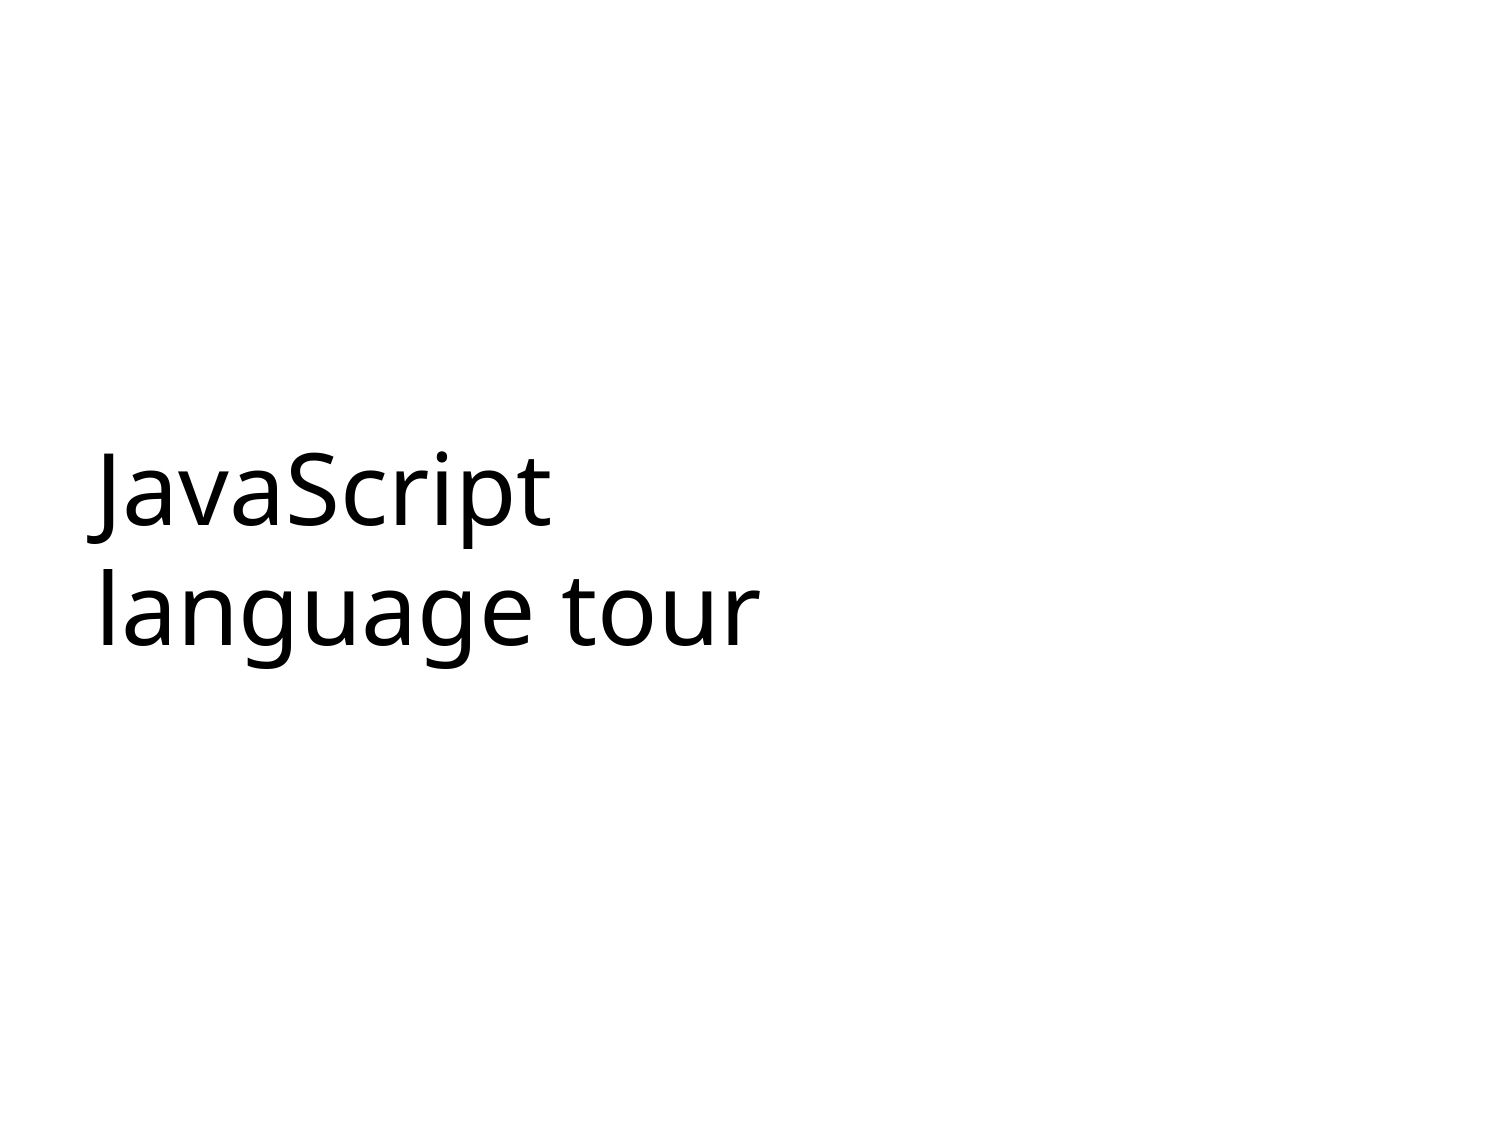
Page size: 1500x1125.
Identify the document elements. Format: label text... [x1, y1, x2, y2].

title JavaScript language tour [80, 98, 1125, 994]
